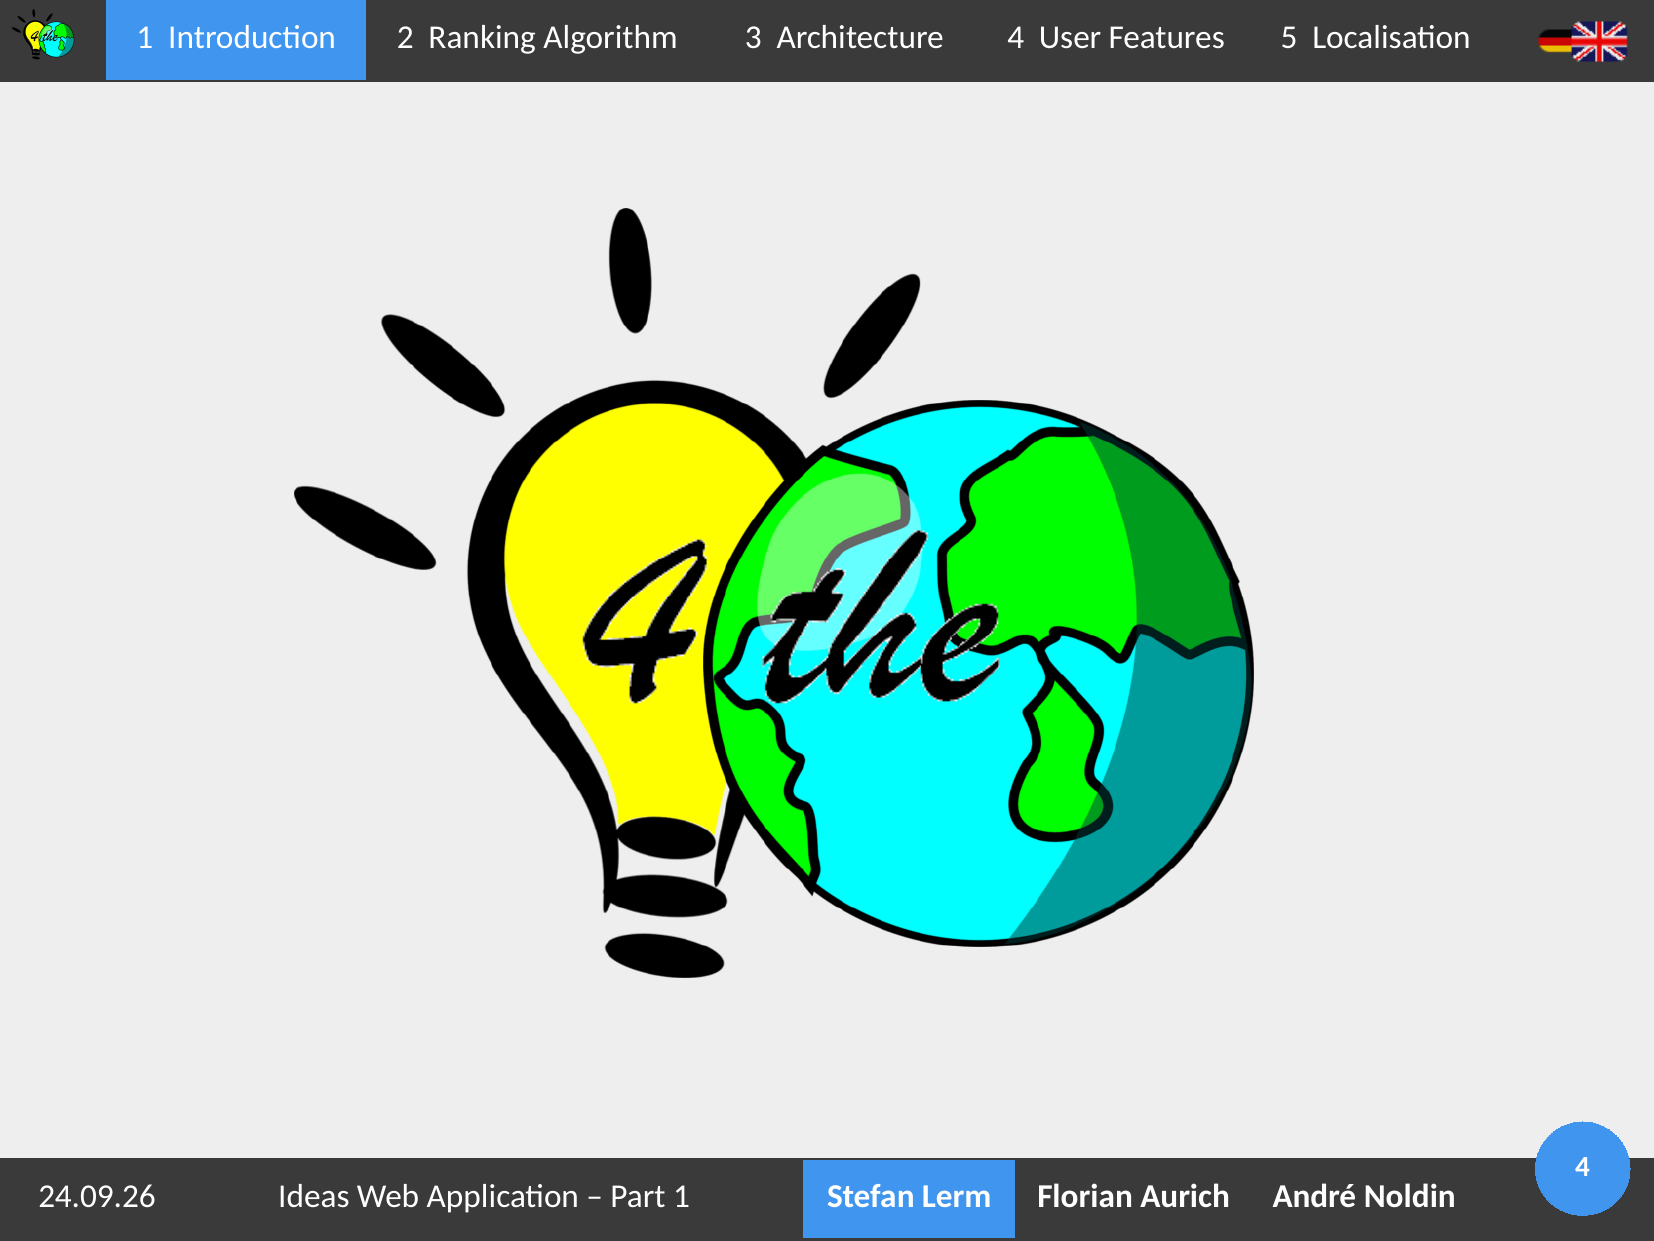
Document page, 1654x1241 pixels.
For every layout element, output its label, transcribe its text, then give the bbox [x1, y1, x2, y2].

picture [2, 0, 83, 80]
text_box Florian Aurich [1015, 1160, 1251, 1238]
text_box André Noldin [1251, 1160, 1477, 1238]
text_box 3 Architecture [708, 0, 980, 80]
text_box 5 Localisation [1251, 0, 1501, 80]
picture [141, 80, 1389, 1241]
text_box Stefan Lerm [803, 1160, 1015, 1238]
text_box Ideas Web Application – Part 1 [242, 1160, 727, 1238]
text_box 4 User Features [980, 0, 1251, 80]
picture [1536, 18, 1629, 64]
text_box 2 Ranking Algorithm [366, 0, 708, 80]
text_box 1 Introduction [106, 0, 366, 80]
